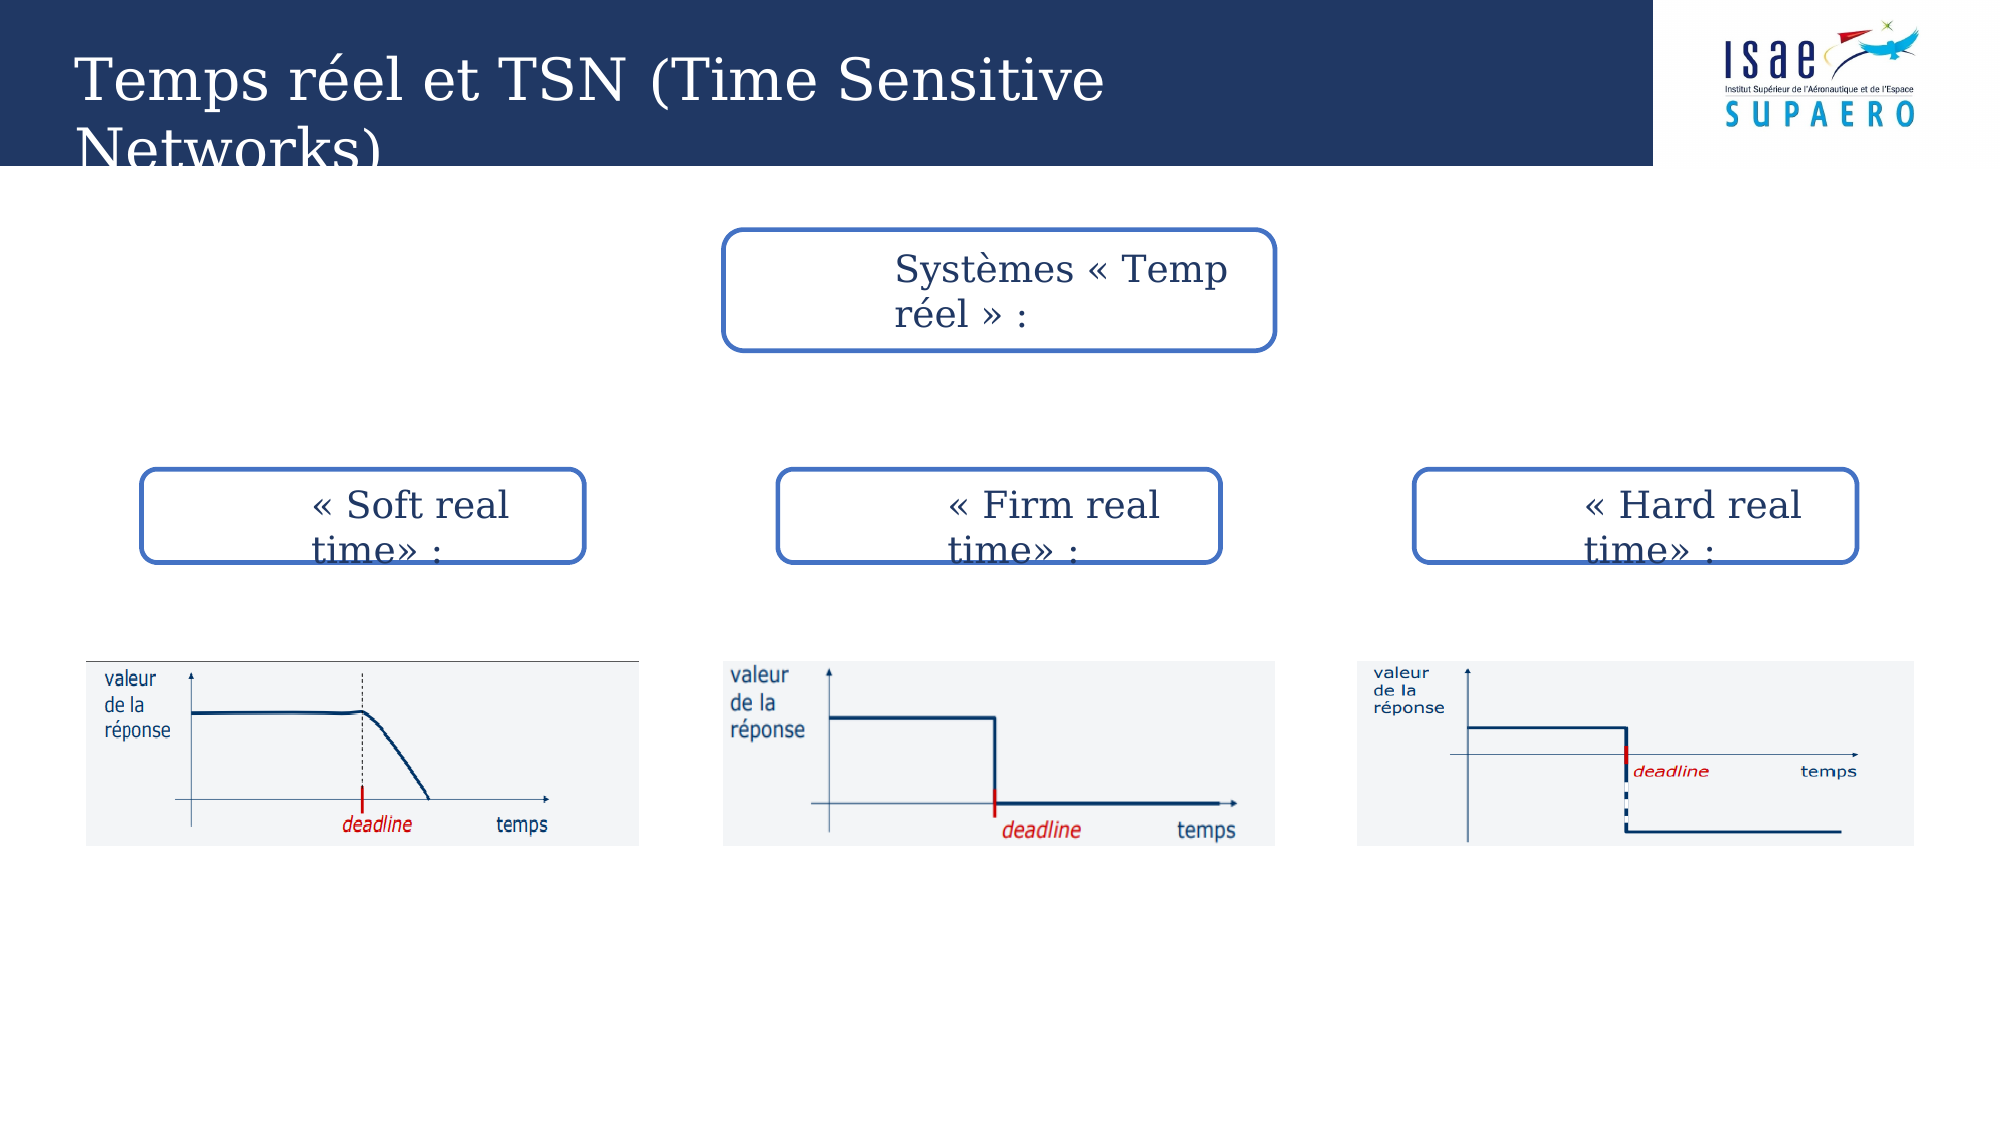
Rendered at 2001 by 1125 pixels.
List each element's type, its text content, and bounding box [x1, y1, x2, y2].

text_box [308, 155, 319, 165]
text_box « Hard real time» : [1414, 469, 1857, 563]
text_box [202, 149, 214, 165]
text_box [134, 142, 150, 152]
text_box Systèmes « Temp réel » : [723, 229, 1276, 351]
picture [723, 661, 1275, 846]
text_box [0, 0, 1653, 165]
text_box Temps réel et TSN (Time Sensitive Networks) [59, 35, 1378, 121]
text_box « Soft real time» : [141, 469, 585, 563]
text_box « Firm real time» : [777, 469, 1221, 563]
picture [86, 661, 639, 846]
picture [1357, 661, 1914, 846]
picture [1653, 0, 2000, 169]
text_box [242, 142, 259, 165]
text_box [86, 136, 109, 165]
